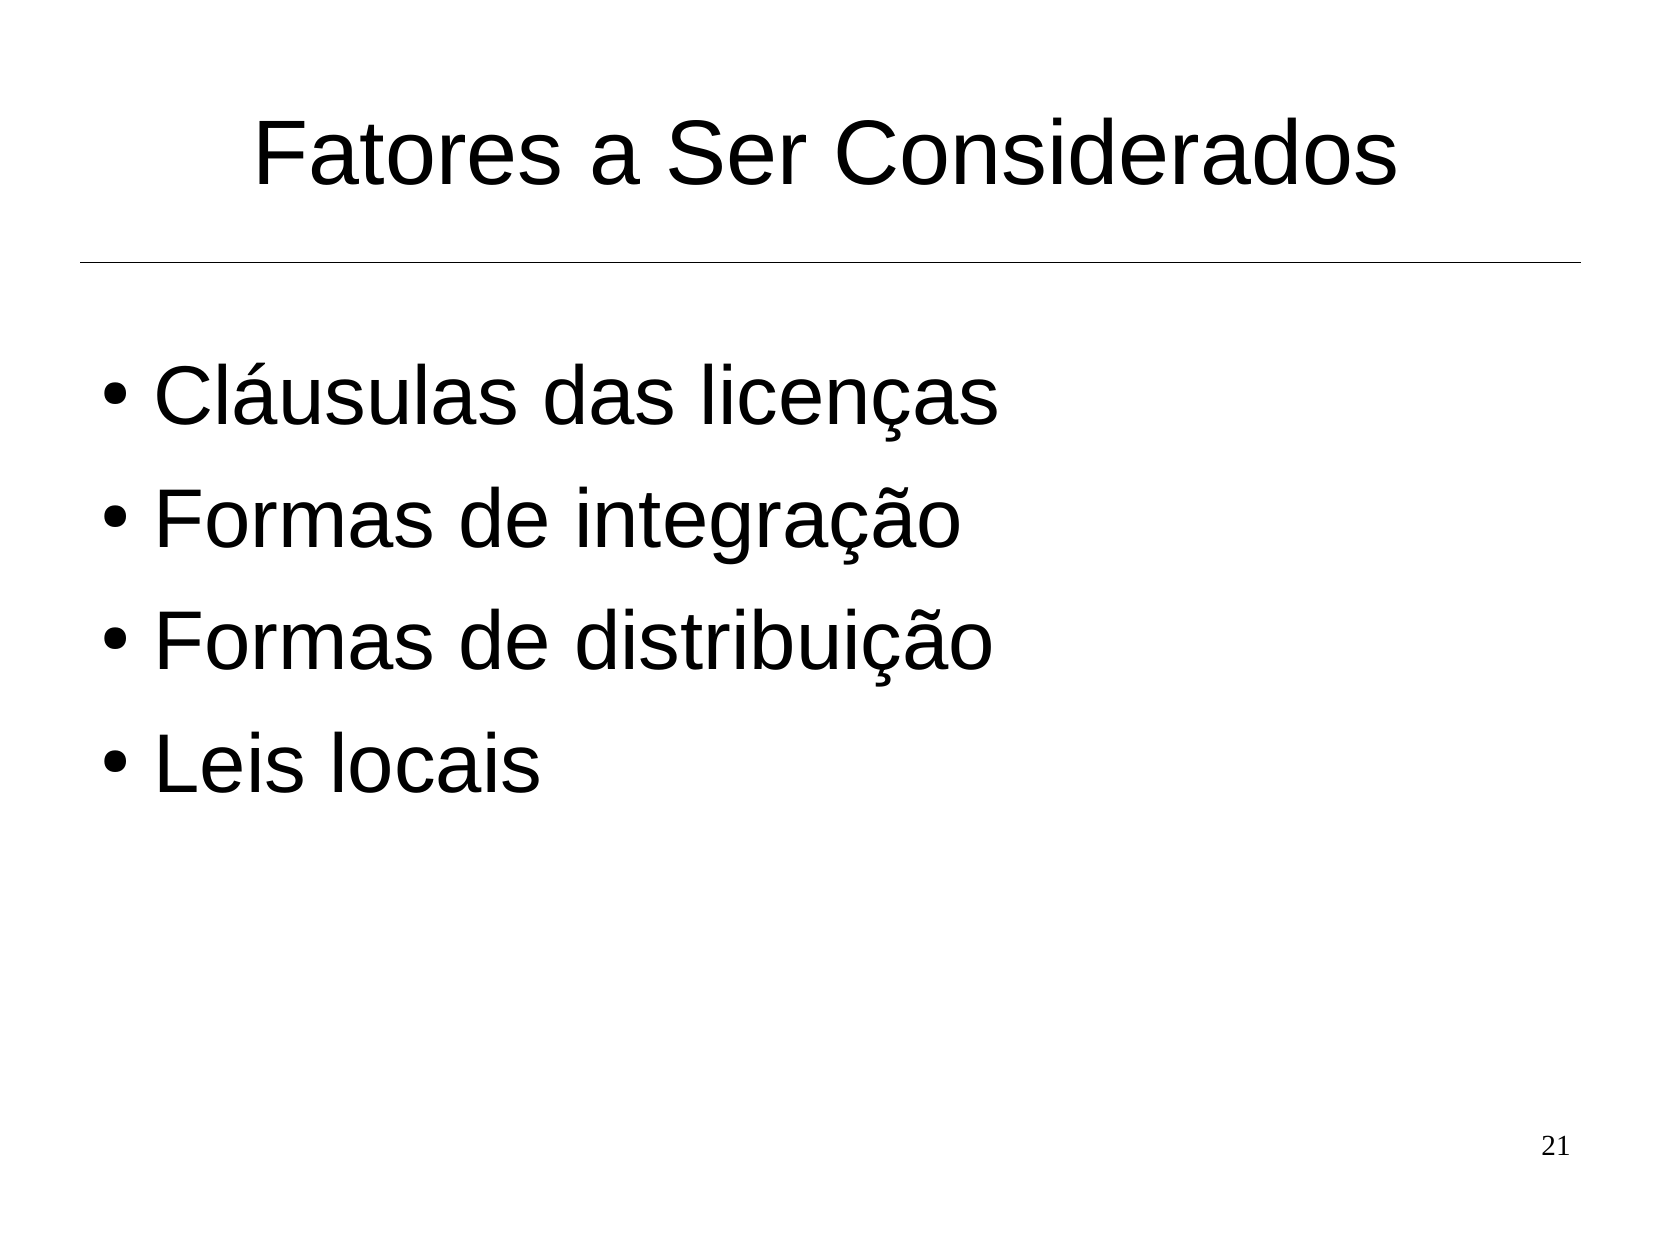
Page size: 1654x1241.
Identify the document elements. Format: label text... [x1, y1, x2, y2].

list Cláusulas das licenças Formas de integração Formas de distribuição Leis locais [82, 349, 1571, 1095]
title Fatores a Ser Considerados [82, 56, 1571, 250]
